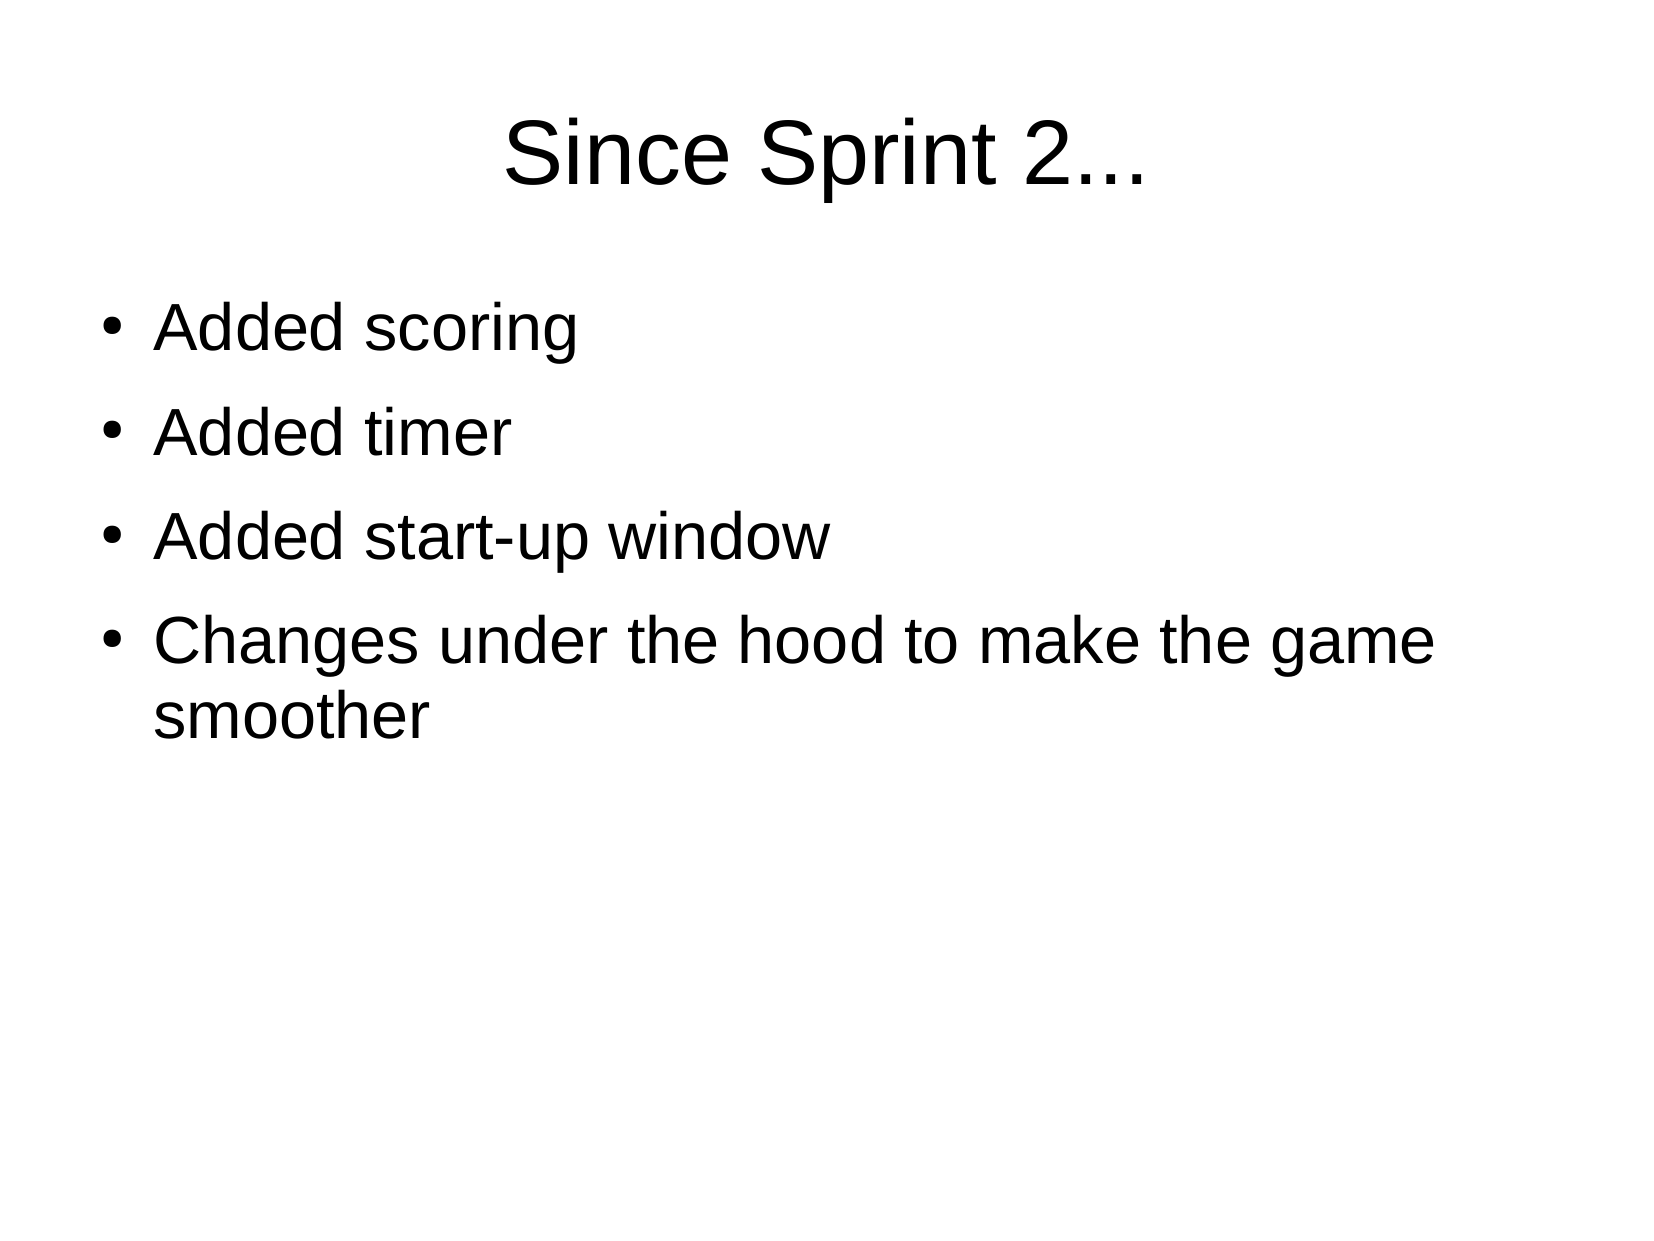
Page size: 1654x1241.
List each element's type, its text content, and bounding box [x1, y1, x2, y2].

list Added scoring Added timer Added start-up window Changes under the hood to make the game smoother [82, 290, 1571, 1010]
title Since Sprint 2... [82, 49, 1571, 257]
